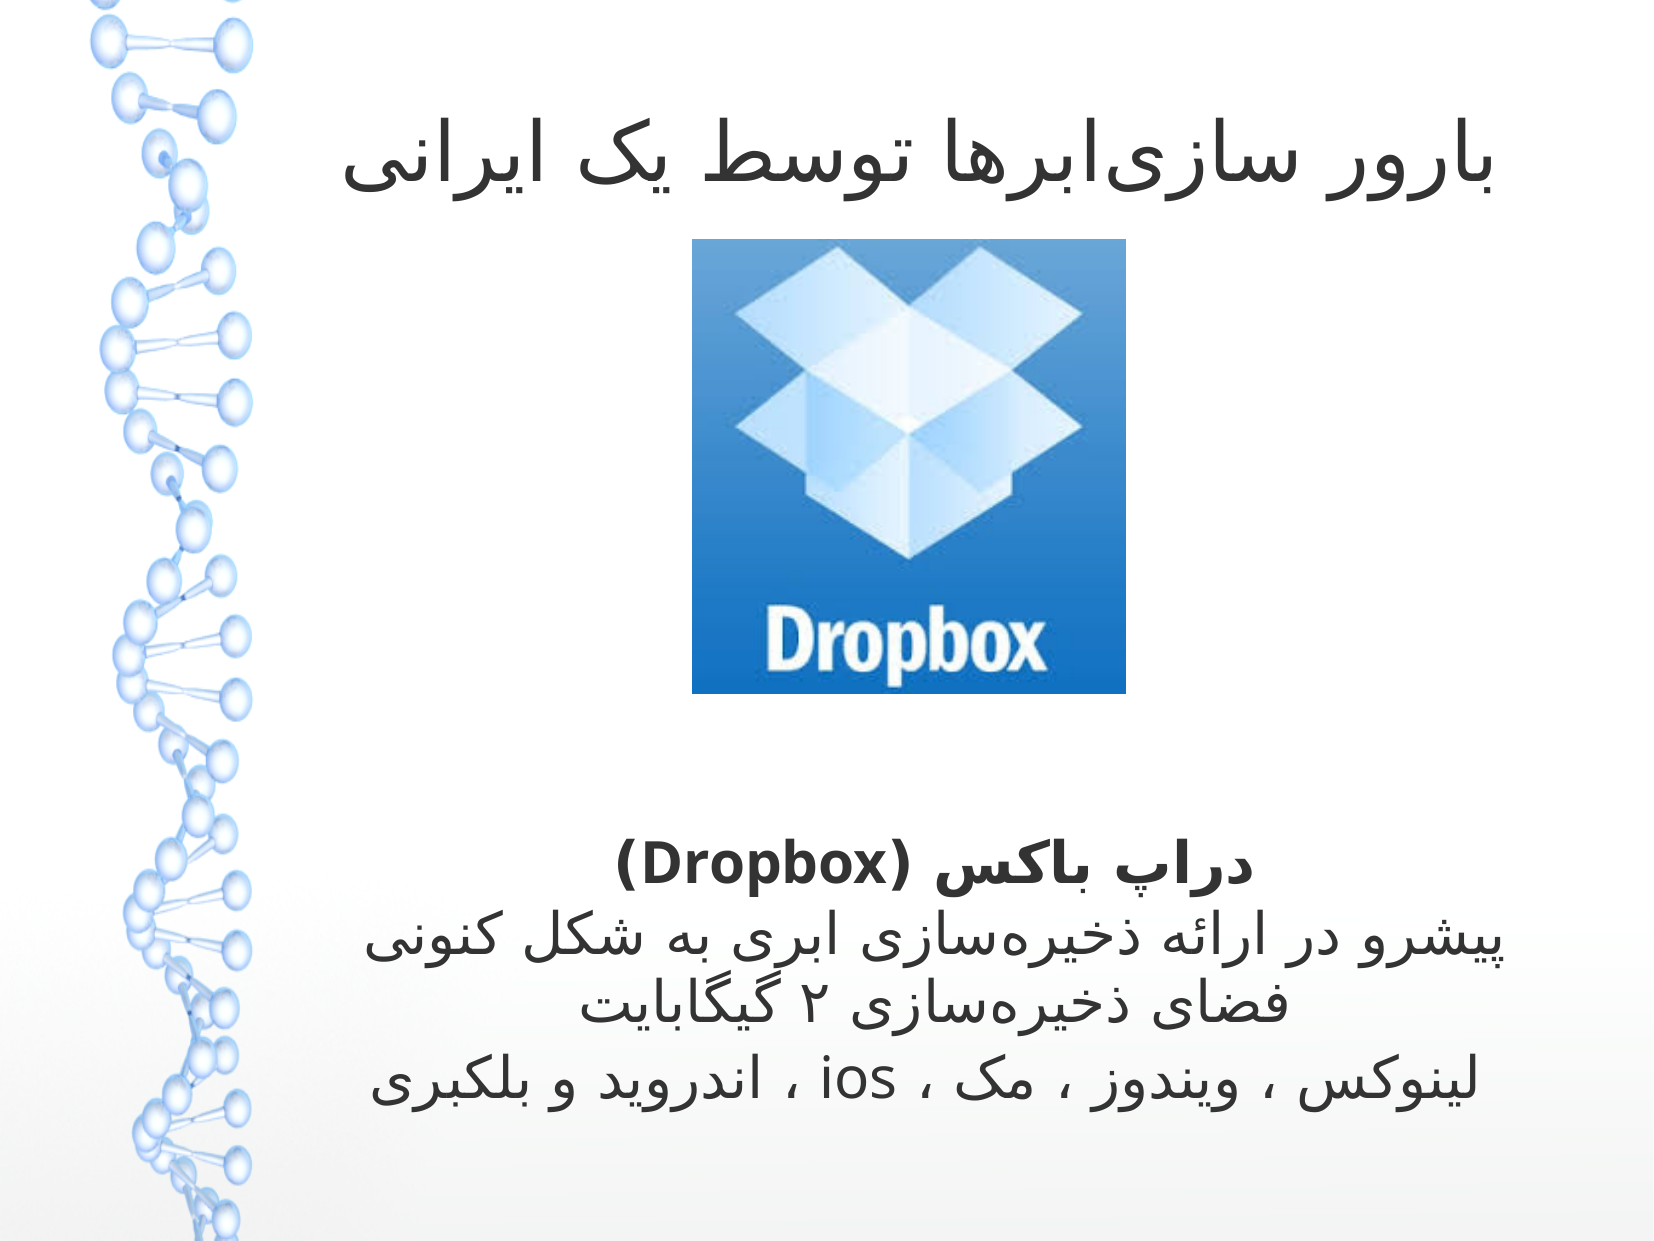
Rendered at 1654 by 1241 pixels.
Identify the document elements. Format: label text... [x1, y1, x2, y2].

picture [0, 0, 1654, 1241]
subtitle دراپ باکس (Dropbox) پیشرو در ارائه ذخیره‌سازی ابری به شکل کنونی فضای ذخیره‌سازی ۲ گیگابایت لینوکس ، ویندوز ، مک ، ios ، اندروید و بلکبری [291, 711, 1561, 1214]
title بارور سازی‌ابرها توسط یک ایرانی [269, 49, 1571, 257]
